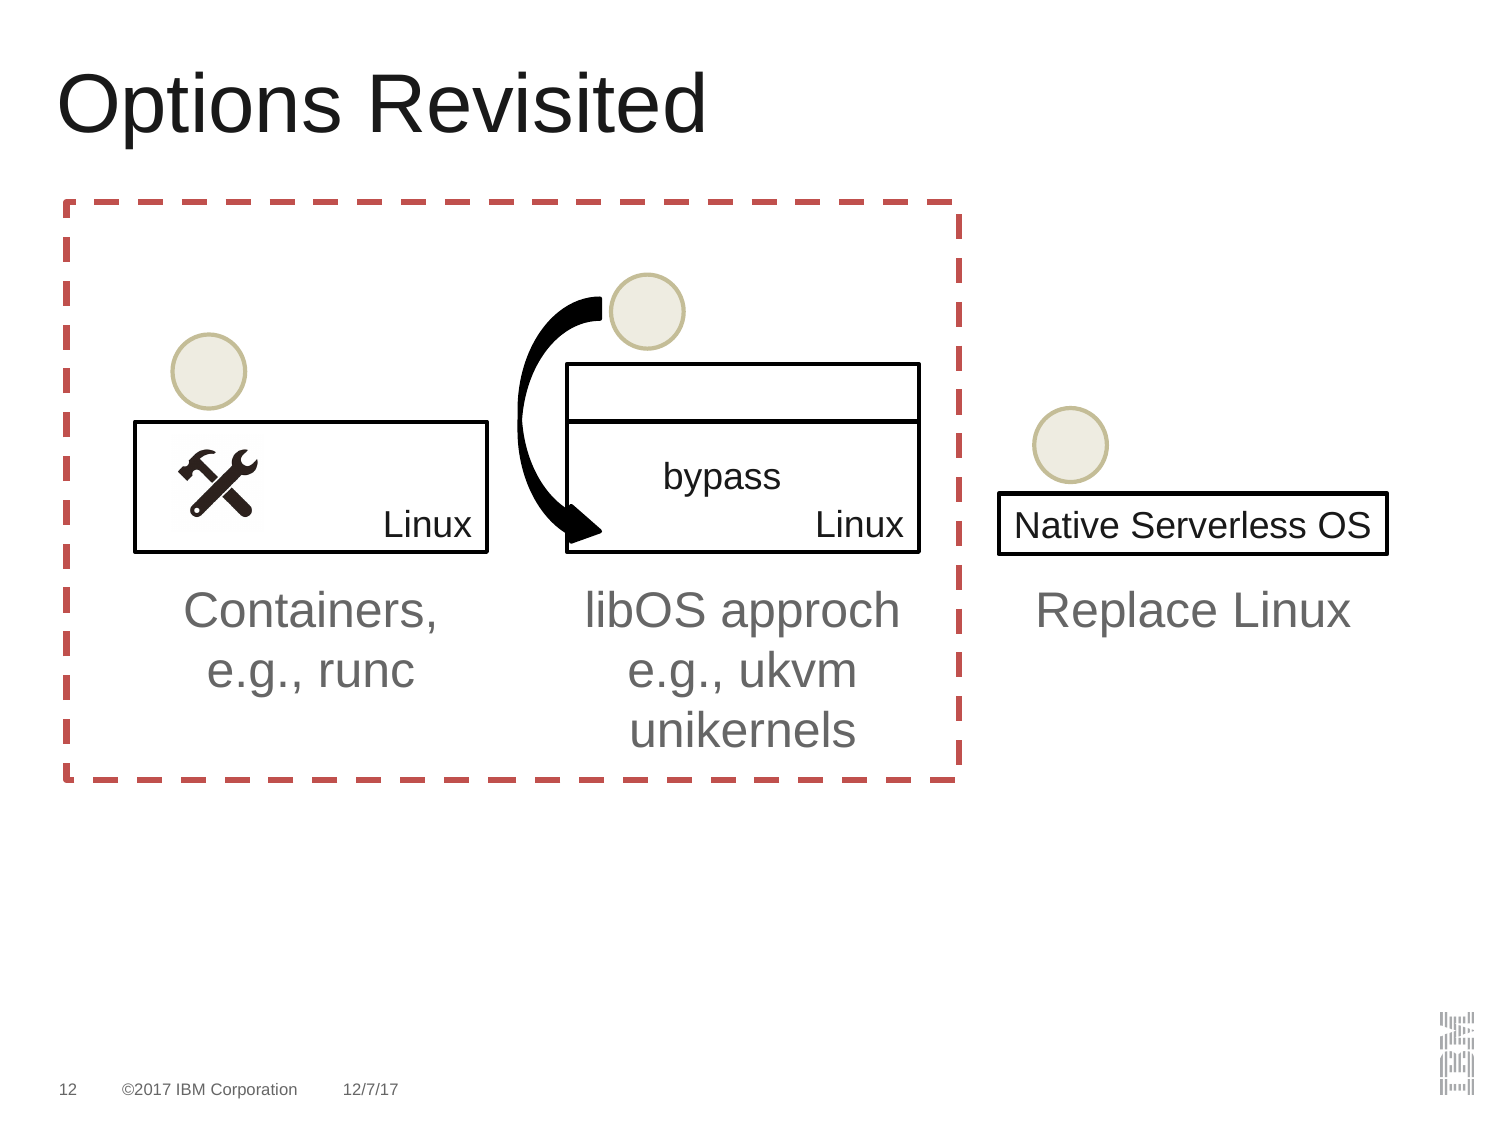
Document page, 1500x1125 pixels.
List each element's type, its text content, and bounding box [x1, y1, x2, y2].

text_box Linux [566, 424, 919, 552]
text_box Native Serverless OS [998, 493, 1388, 554]
picture [1440, 1012, 1474, 1095]
picture [171, 434, 264, 532]
text_box [610, 274, 684, 349]
text_box libOS approch e.g., ukvm unikernels [566, 577, 919, 758]
text_box Replace Linux [998, 577, 1388, 638]
text_box [172, 334, 246, 409]
text_box Containers, e.g., runc [134, 577, 487, 698]
text_box [1034, 408, 1107, 483]
text_box Linux [134, 421, 487, 552]
text_box [519, 298, 601, 542]
text_box Options Revisited [56, 49, 1440, 200]
text_box bypass [648, 445, 809, 505]
